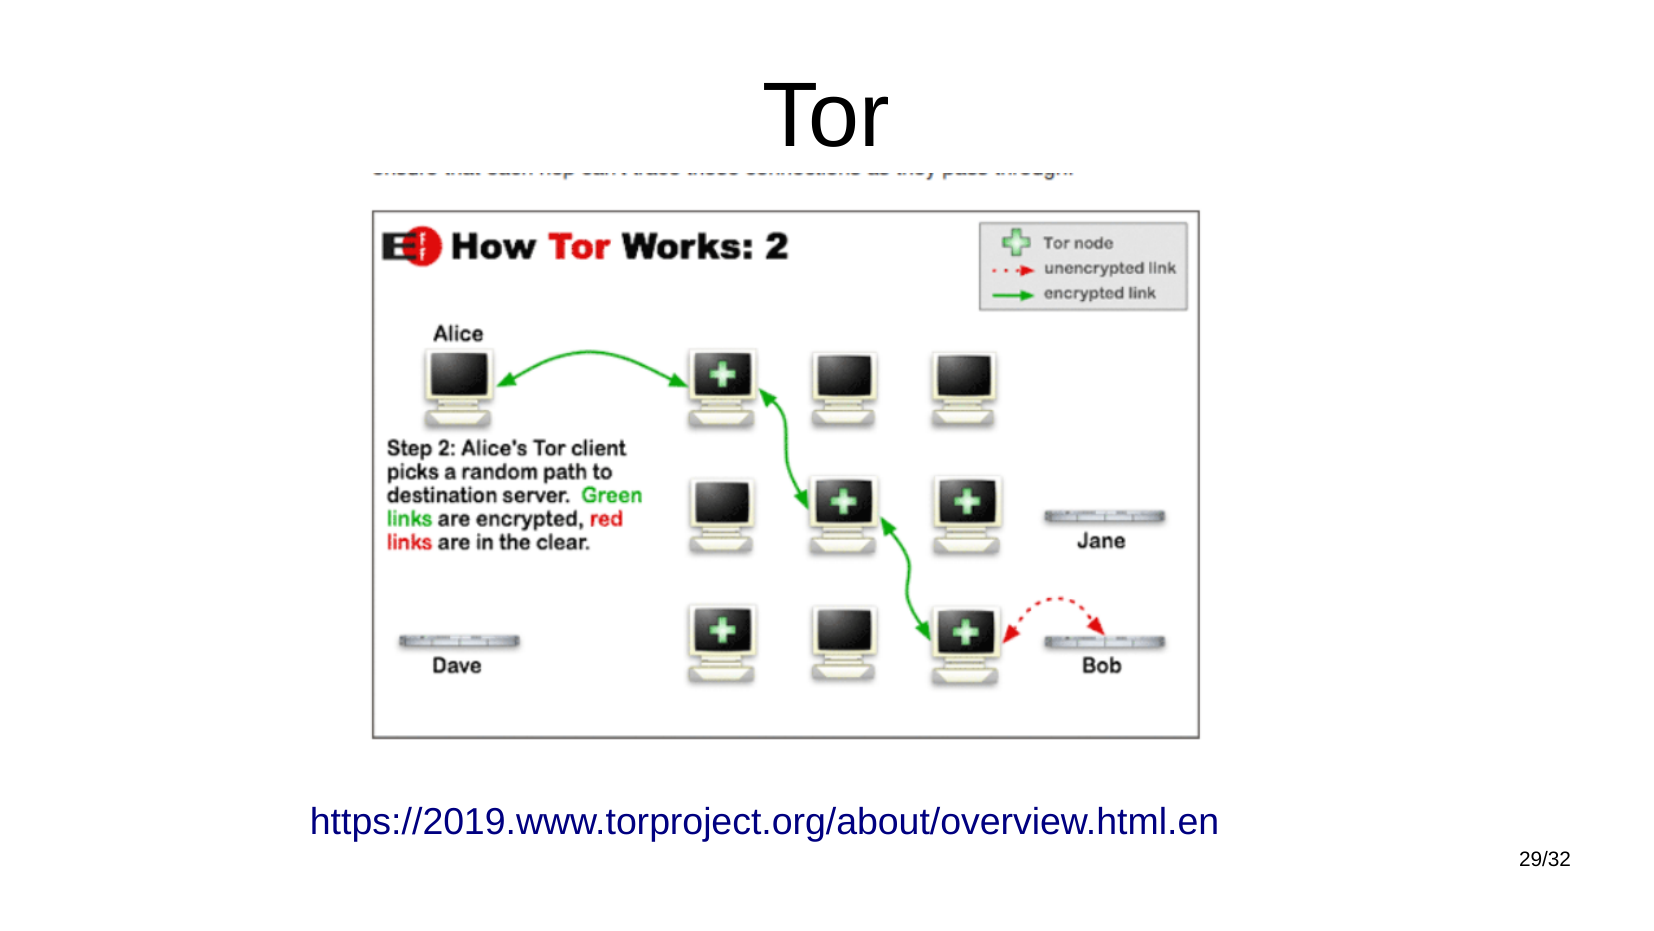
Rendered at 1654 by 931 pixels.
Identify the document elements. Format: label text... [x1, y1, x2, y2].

text_box https://2019.www.torproject.org/about/overview.html.en [295, 793, 1236, 851]
picture [336, 173, 1244, 764]
title Tor [82, 37, 1571, 193]
